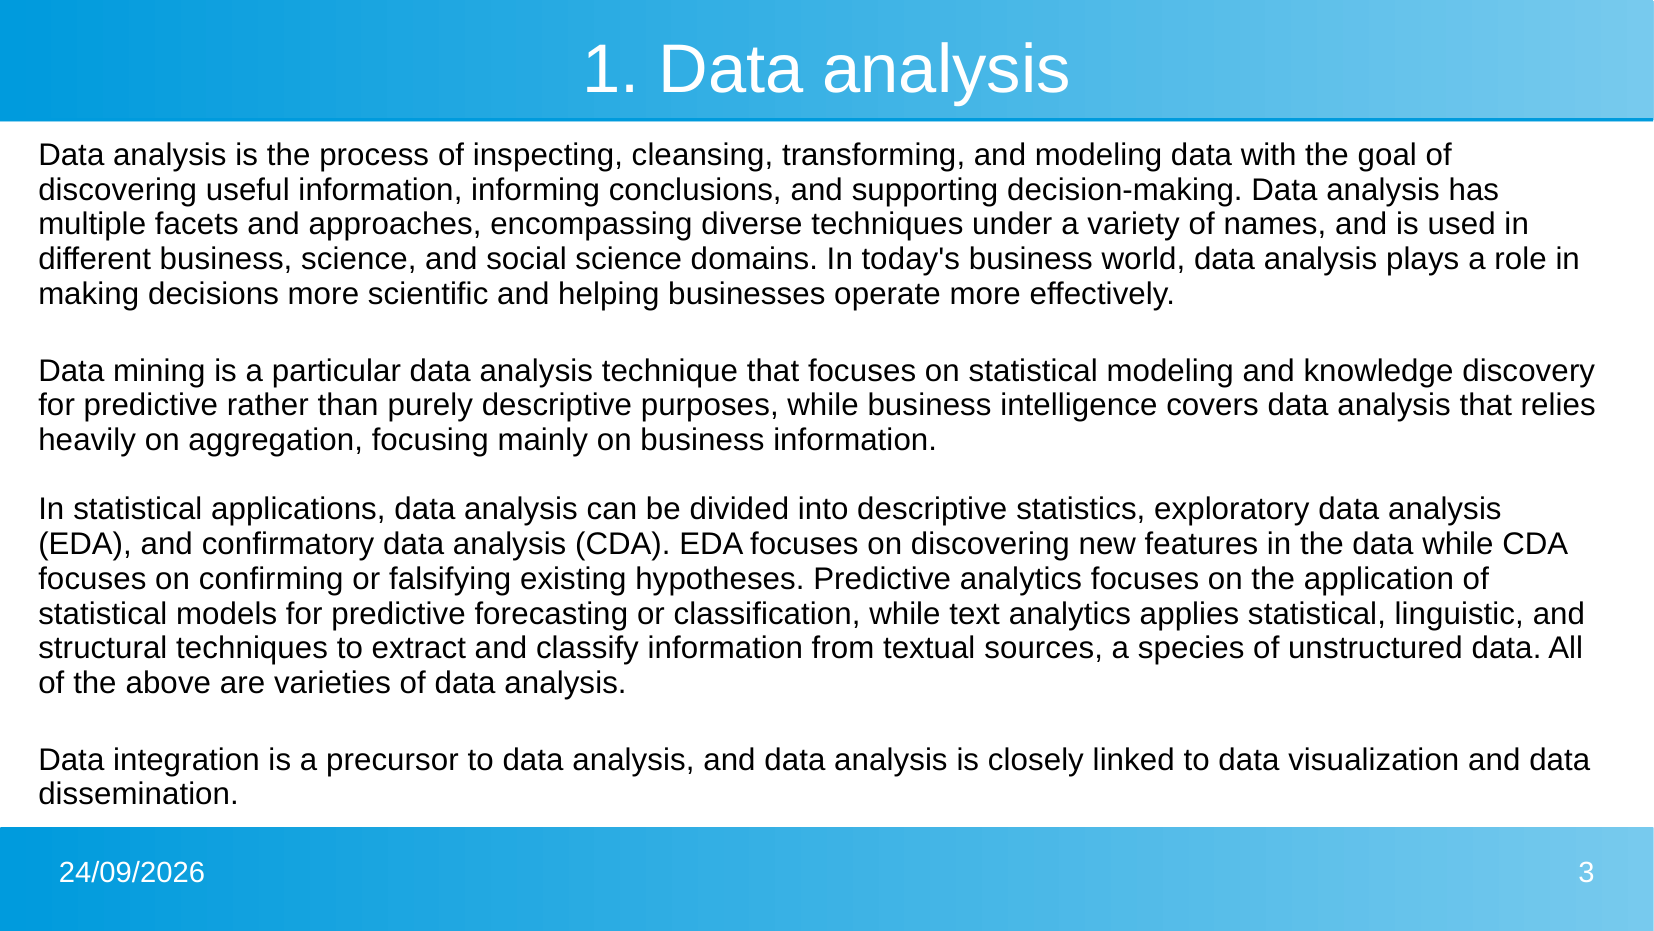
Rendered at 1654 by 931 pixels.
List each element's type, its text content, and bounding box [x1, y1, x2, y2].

title 1. Data analysis [59, 29, 1595, 108]
text_box Data analysis is the process of inspecting, cleansing, transforming, and modeling data with the goal of discovering useful information, informing conclusions, and supporting decision-making. Data analysis has multiple facets and approaches, encompassing diverse techniques under a variety of names, and is used in different business, science, and social science domains. In today's business world, data analysis plays a role in making decisions more scientific and helping businesses operate more effectively. Data mining is a particular data analysis technique that focuses on statistical modeling and knowledge discovery for predictive rather than purely descriptive purposes, while business intelligence covers data analysis that relies heavily on aggregation, focusing mainly on business information. In statistical applications, data analysis can be divided into descriptive statistics, exploratory data analysis (EDA), and confirmatory data analysis (CDA). EDA focuses on discovering new features in the data while CDA focuses on confirming or falsifying existing hypotheses. Predictive analytics focuses on the application of statistical models for predictive forecasting or classification, while text analytics applies statistical, linguistic, and structural techniques to extract and classify information from textual sources, a species of unstructured data. All of the above are varieties of data analysis. Data integration is a precursor to data analysis, and data analysis is closely linked to data visualization and data dissemination. [23, 129, 1619, 820]
